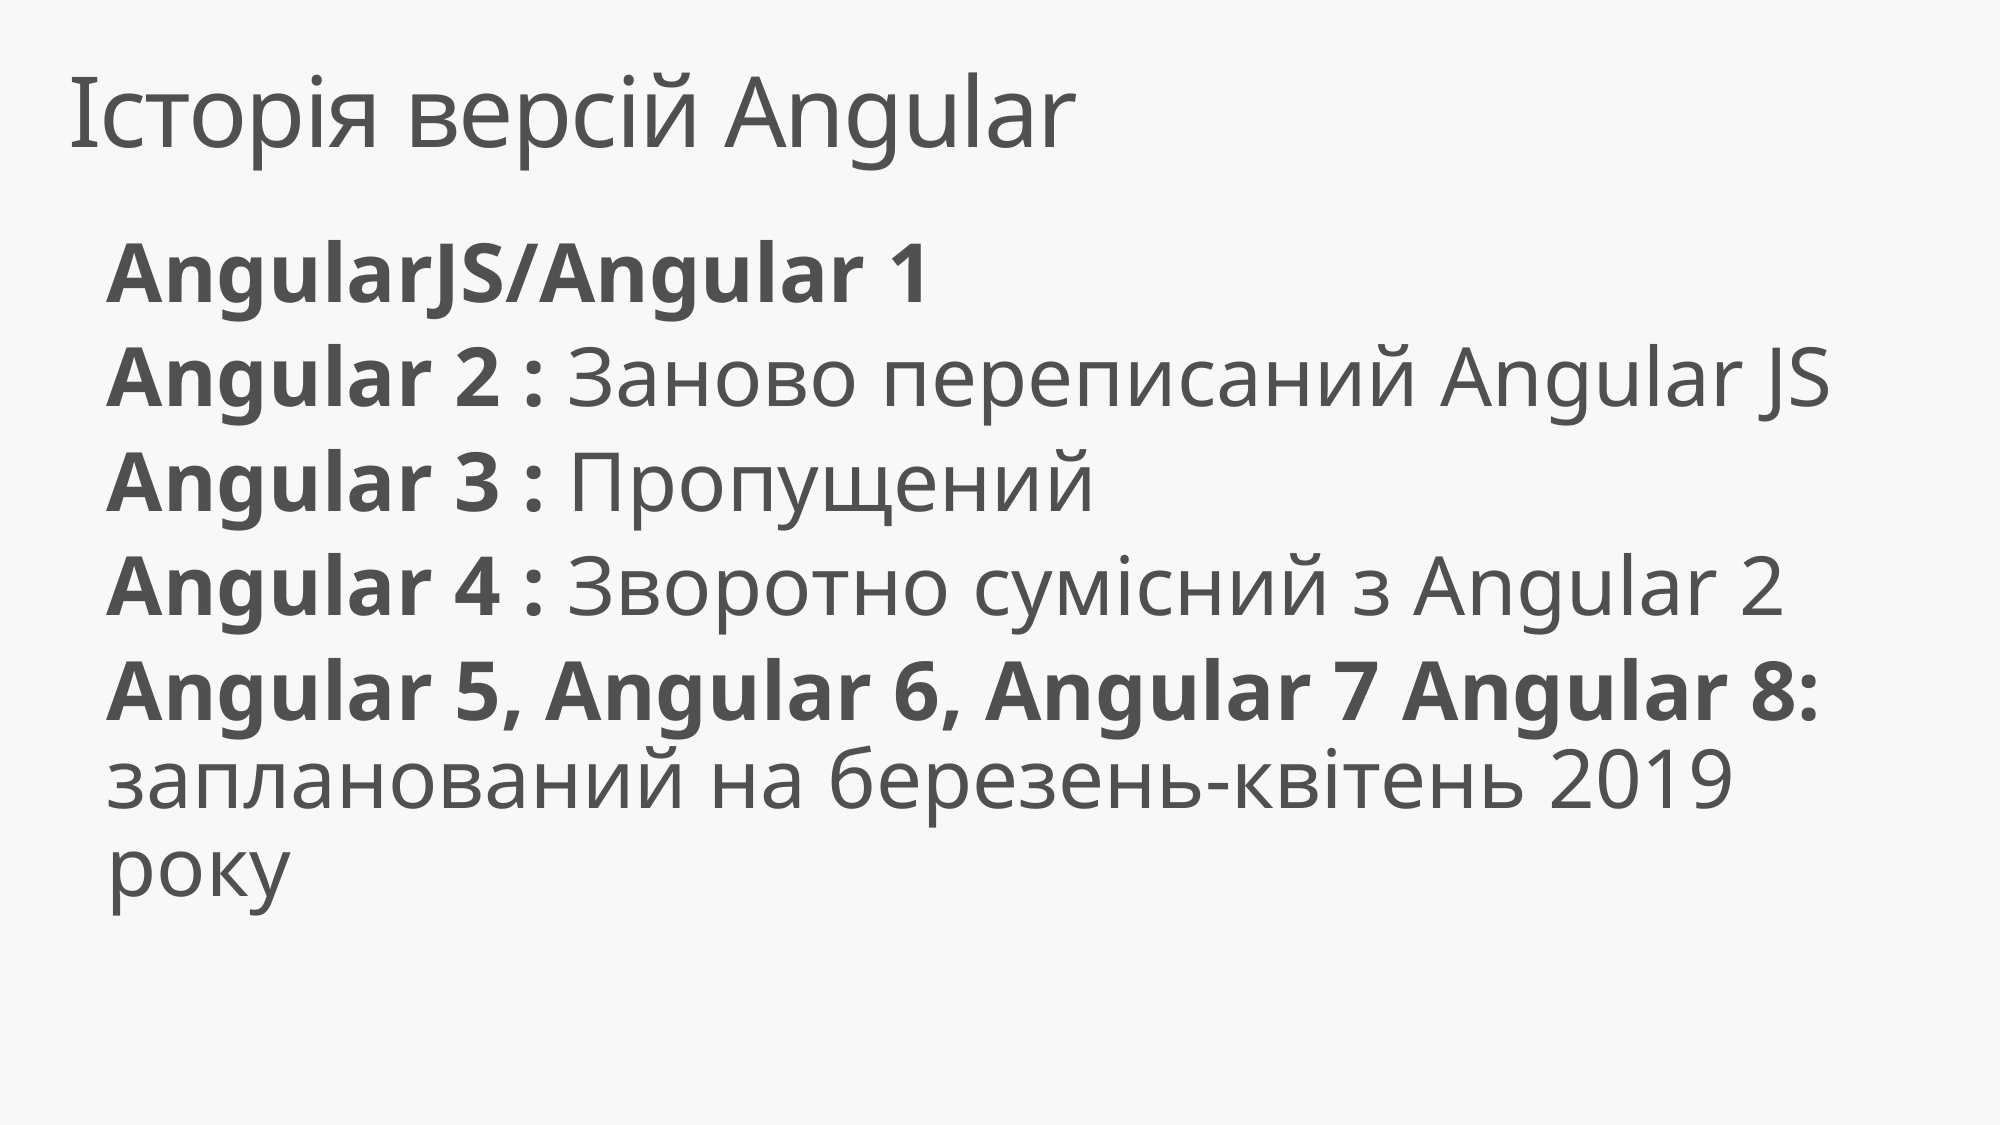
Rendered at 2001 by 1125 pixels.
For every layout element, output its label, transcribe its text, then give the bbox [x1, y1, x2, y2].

title Історія версій Angular [44, 47, 1227, 196]
list AngularJS/Angular 1 Angular 2 : Заново переписаний Angular JS Angular 3 : Пропущений Angular 4 : Зворотно сумісний з Angular 2 Angular 5, Angular 6, Angular 7 Angular 8: запланований на березень-квітень 2019 року [82, 216, 1866, 969]
